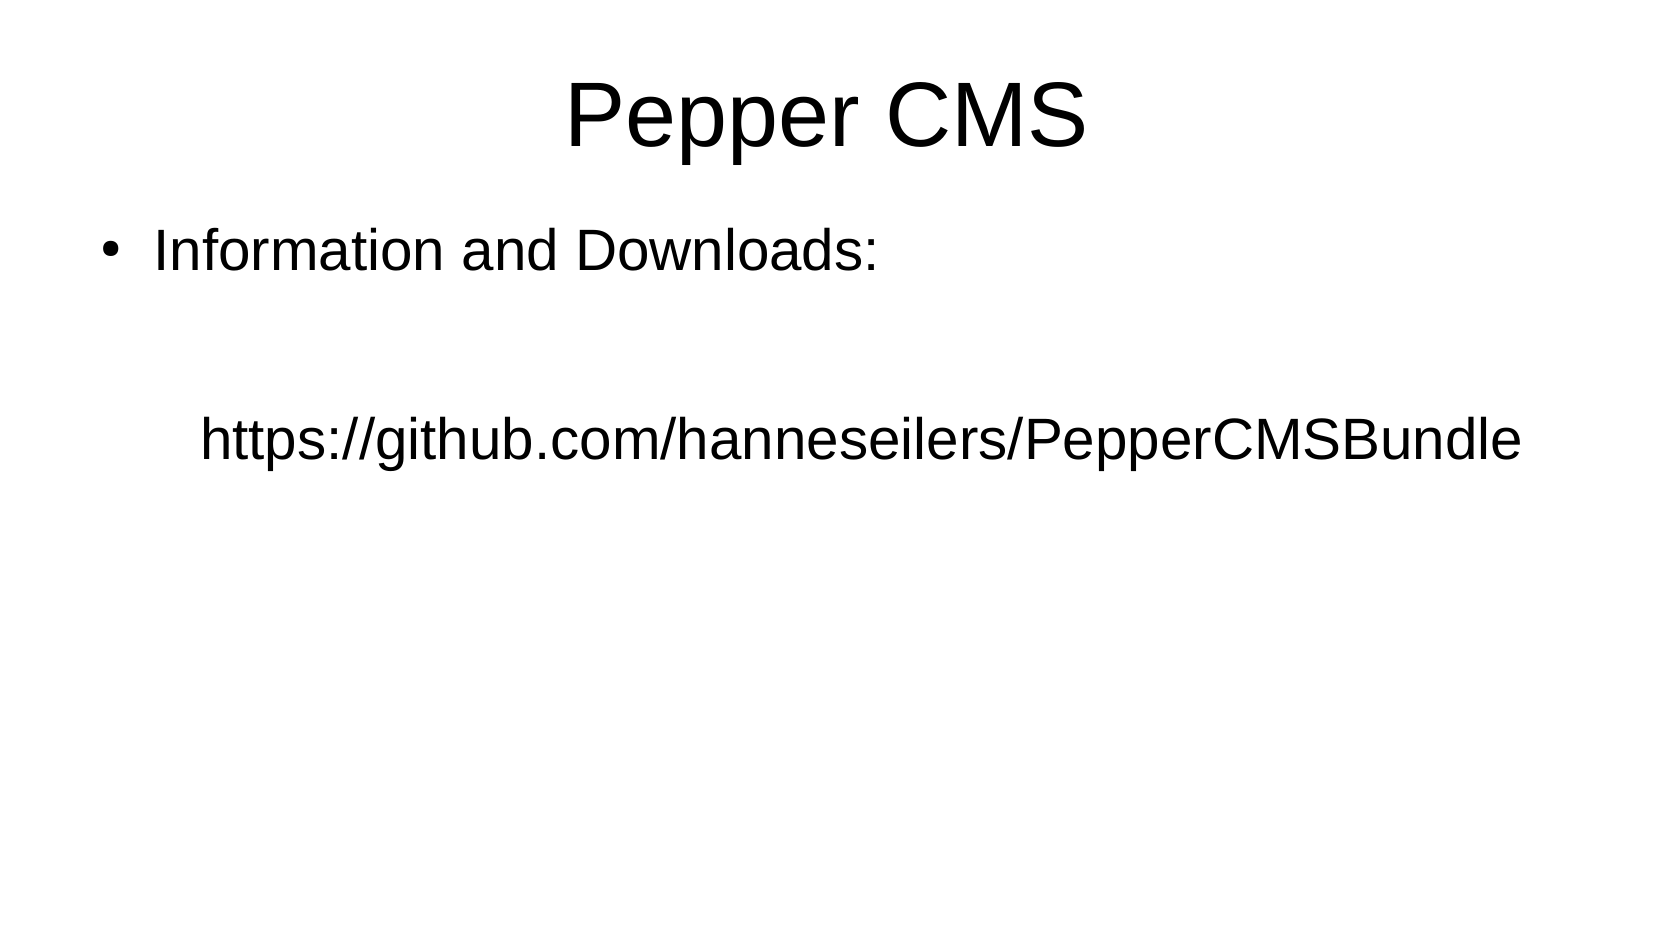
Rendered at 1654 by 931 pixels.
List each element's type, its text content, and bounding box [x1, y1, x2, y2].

title Pepper CMS [82, 37, 1571, 193]
list Information and Downloads: https://github.com/hanneseilers/PepperCMSBundle [82, 217, 1571, 758]
